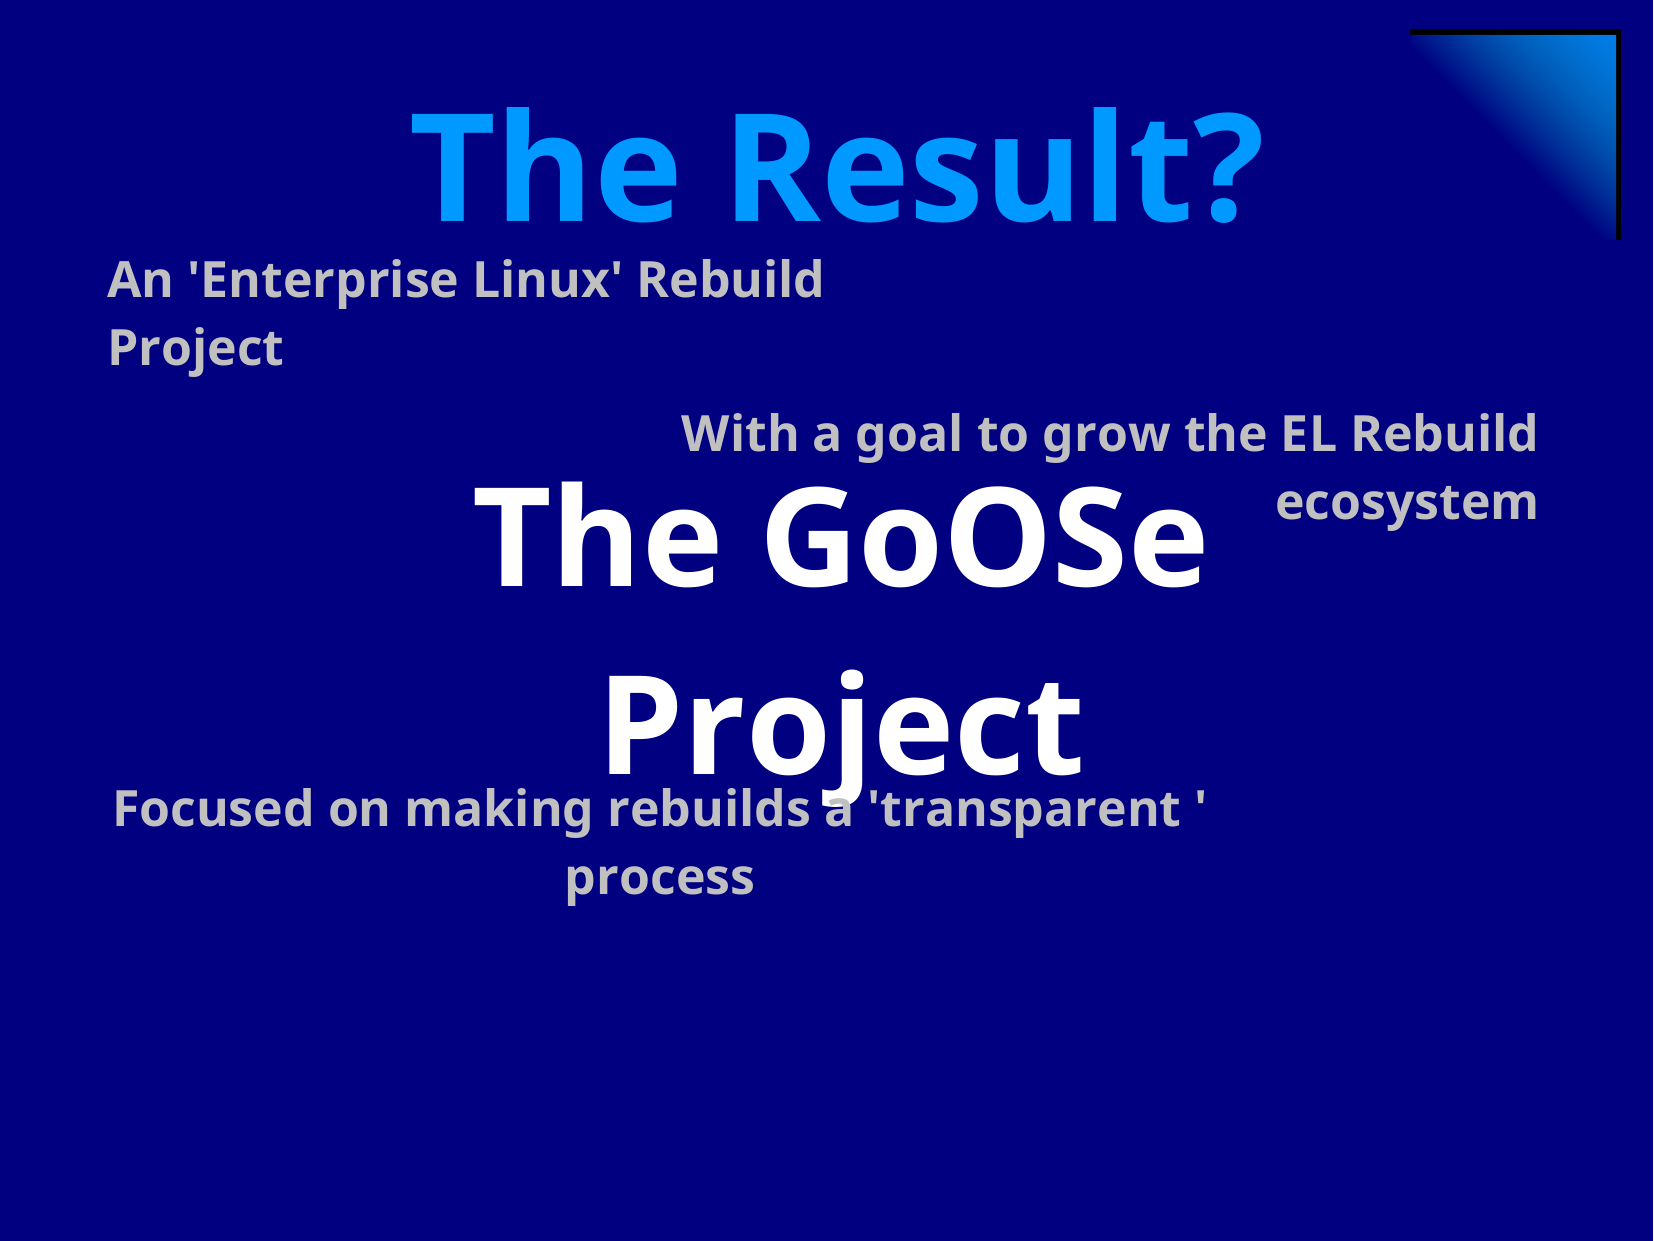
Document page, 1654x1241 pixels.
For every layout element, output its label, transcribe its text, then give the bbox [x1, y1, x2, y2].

text_box Focused on making rebuilds a 'transparent ' process [90, 776, 1231, 906]
picture [1410, 29, 1621, 241]
text_box The Result? [214, 65, 1460, 261]
text_box An 'Enterprise Linux' Rebuild Project [107, 247, 966, 377]
text_box With a goal to grow the EL Rebuild ecosystem [525, 400, 1540, 531]
text_box The GoOSe Project [219, 537, 1464, 717]
